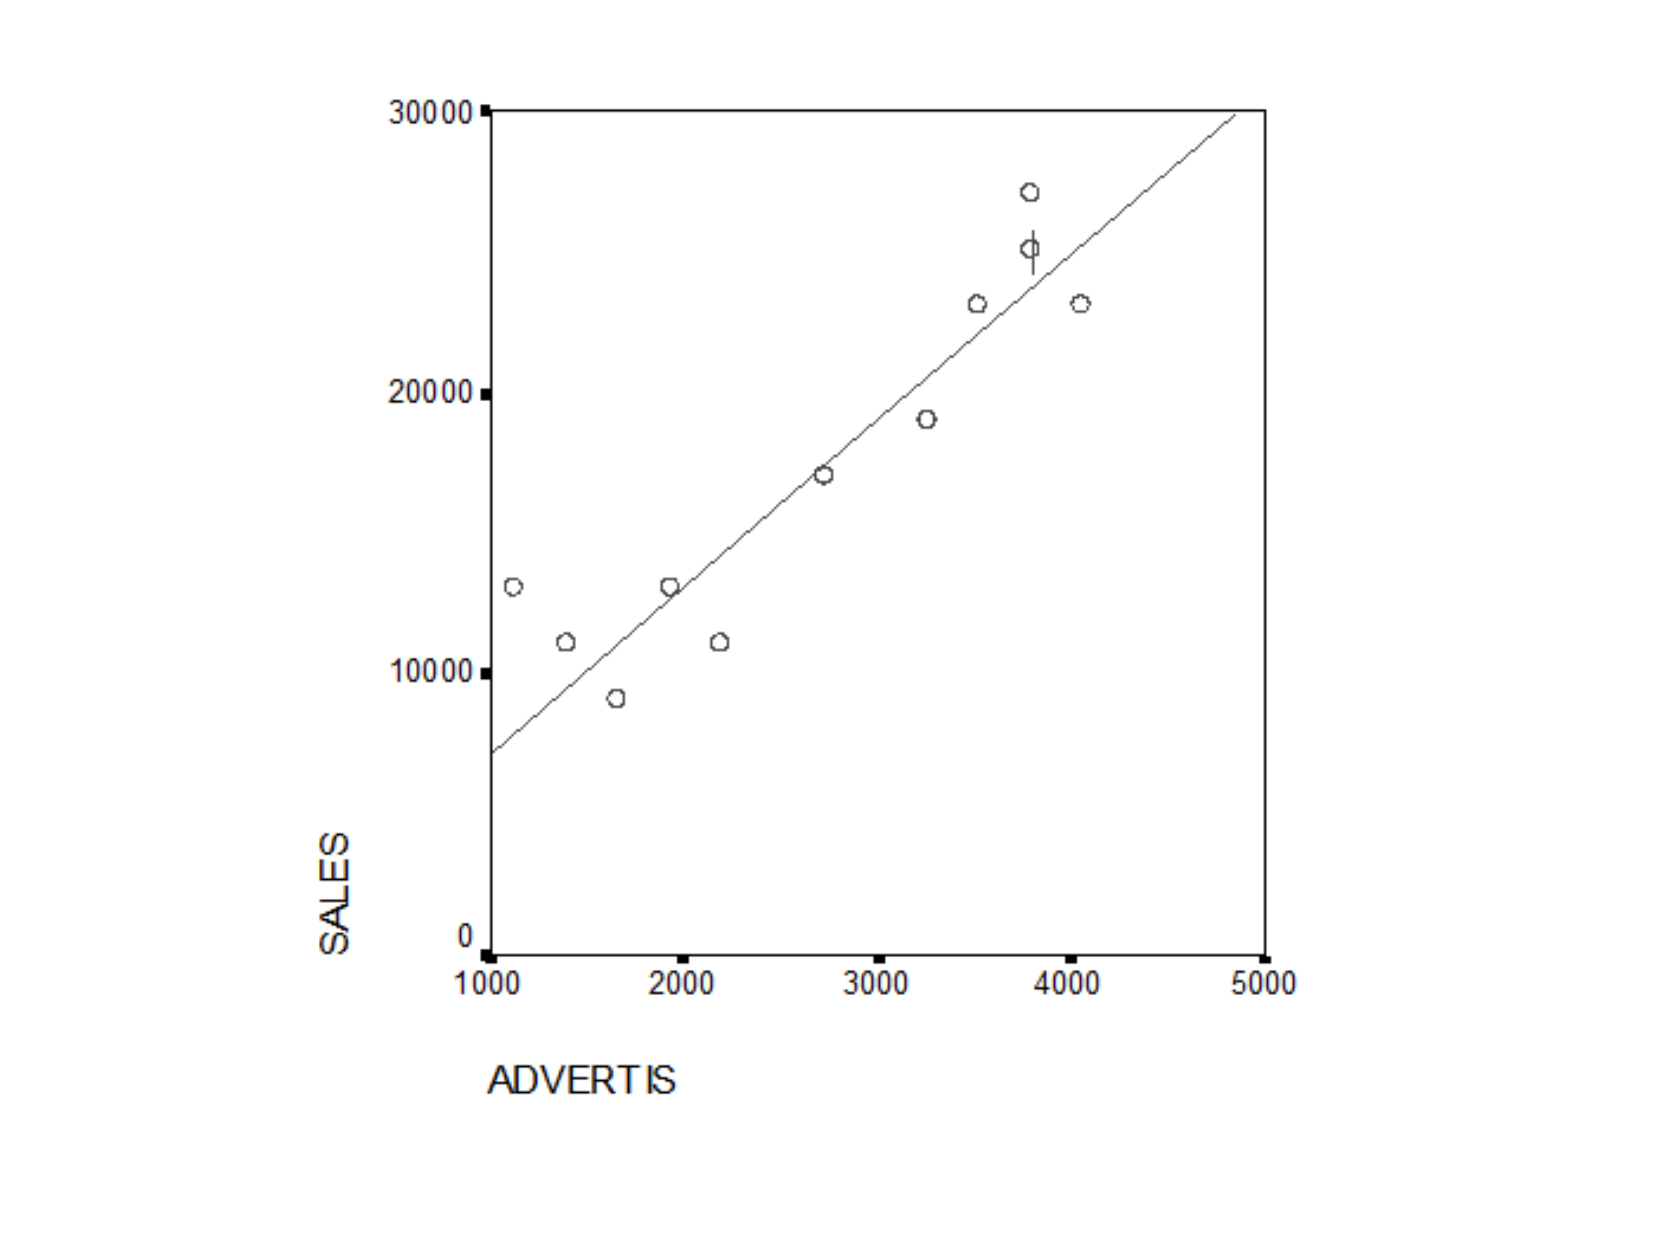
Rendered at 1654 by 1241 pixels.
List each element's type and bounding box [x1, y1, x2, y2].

picture [247, 58, 1312, 1144]
